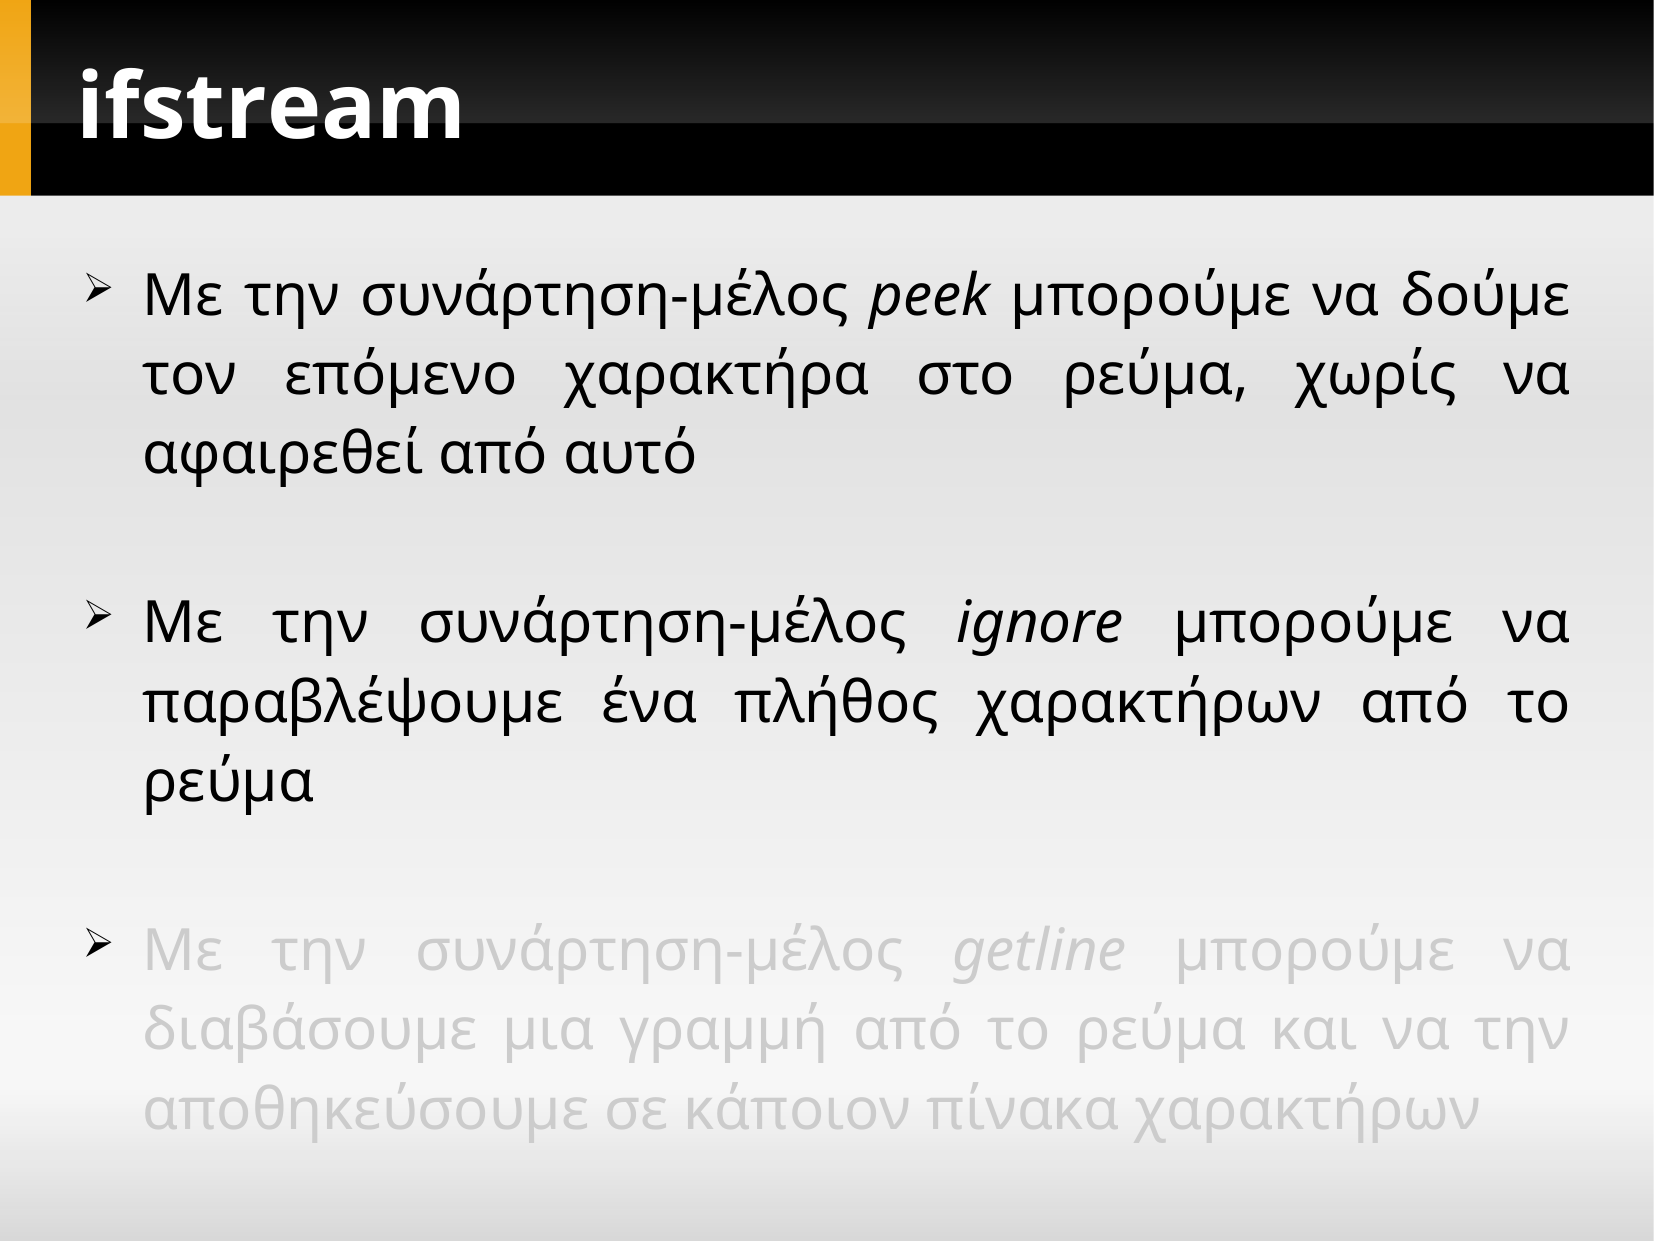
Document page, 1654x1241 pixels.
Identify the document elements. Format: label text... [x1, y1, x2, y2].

picture [0, 0, 1654, 1241]
subtitle Με την συνάρτηση-μέλος peek μπορούμε να δούμε τον επόμενο χαρακτήρα στο ρεύμα, χωρίς να αφαιρεθεί από αυτό Με την συνάρτηση-μέλος ignore μπορούμε να παραβλέψουμε ένα πλήθος χαρακτήρων από το ρεύμα Με την συνάρτηση-μέλος getline μπορούμε να διαβάσουμε μια γραμμή από το ρεύμα και να την αποθηκεύσουμε σε κάποιον πίνακα χαρακτήρων [82, 297, 1571, 1102]
title ifstream [76, 0, 1565, 208]
